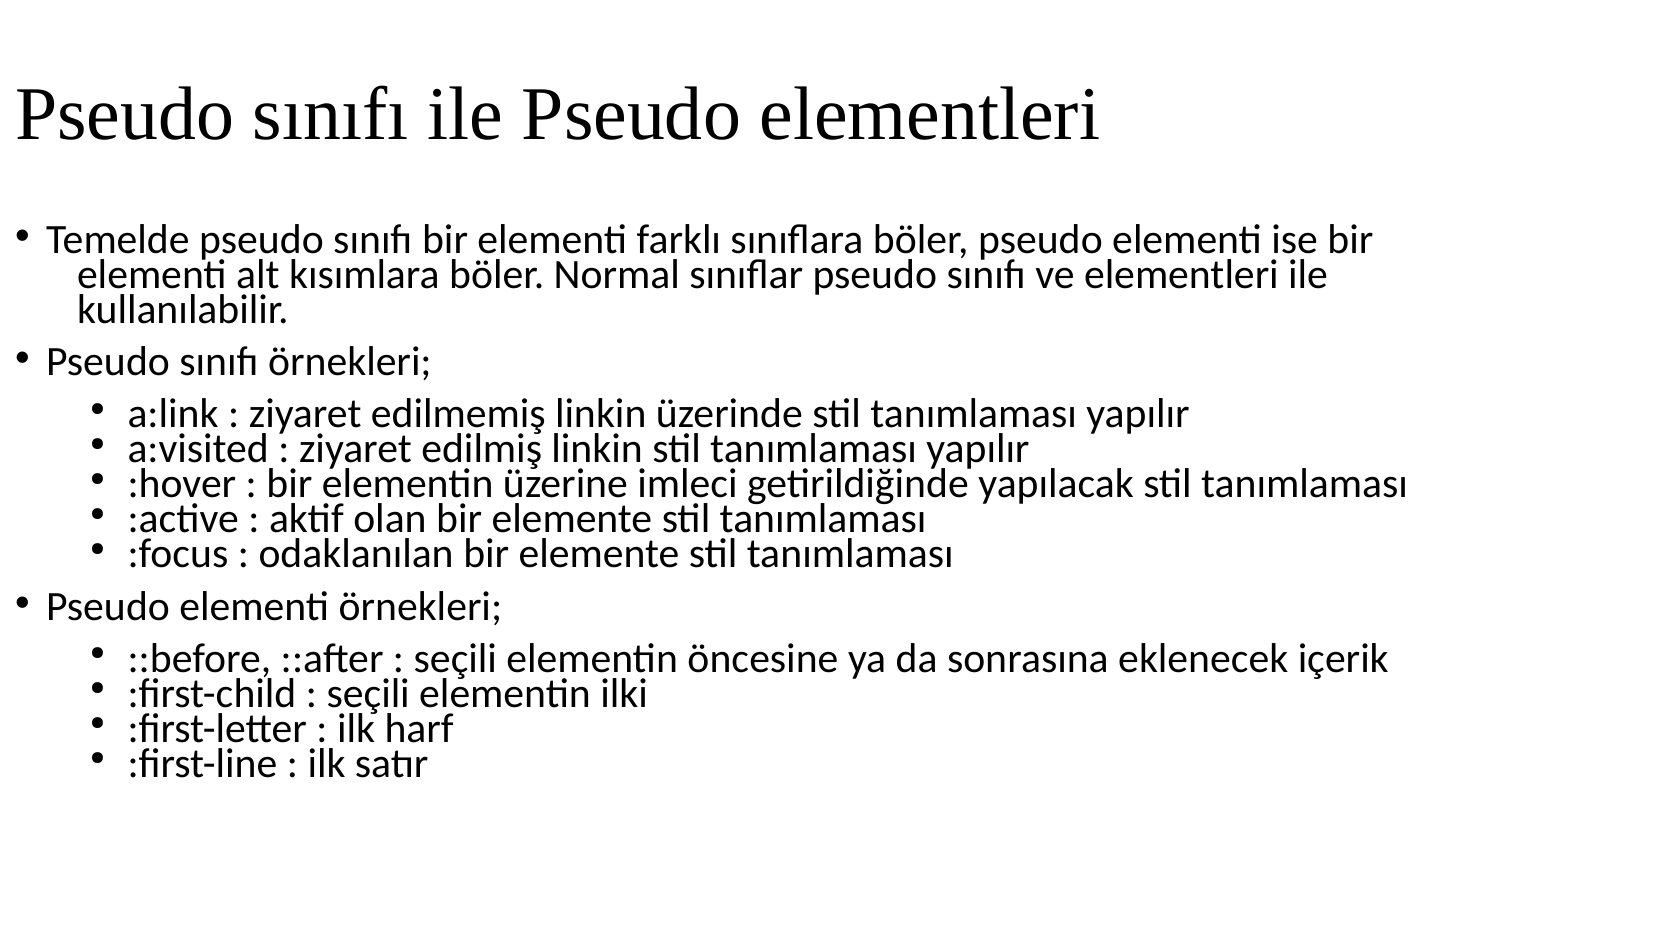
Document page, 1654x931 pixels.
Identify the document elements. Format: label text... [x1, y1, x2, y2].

title Pseudo sınıfı ile Pseudo elementleri [0, 36, 1489, 193]
list Temelde pseudo sınıfı bir elementi farklı sınıflara böler, pseudo elementi ise bir elementi alt kısımlara böler. Normal sınıflar pseudo sınıfı ve elementleri ile kullanılabilir. Pseudo sınıfı örnekleri; a:link : ziyaret edilmemiş linkin üzerinde stil tanımlaması yapılır a:visited : ziyaret edilmiş linkin stil tanımlaması yapılır :hover : bir elementin üzerine imleci getirildiğinde yapılacak stil tanımlaması :active : aktif olan bir elemente stil tanımlaması :focus : odaklanılan bir elemente stil tanımlaması Pseudo elementi örnekleri; ::before, ::after : seçili elementin öncesine ya da sonrasına eklenecek içerik :first-child : seçili elementin ilki :first-letter : ilk harf :first-line : ilk satır [0, 217, 1489, 857]
